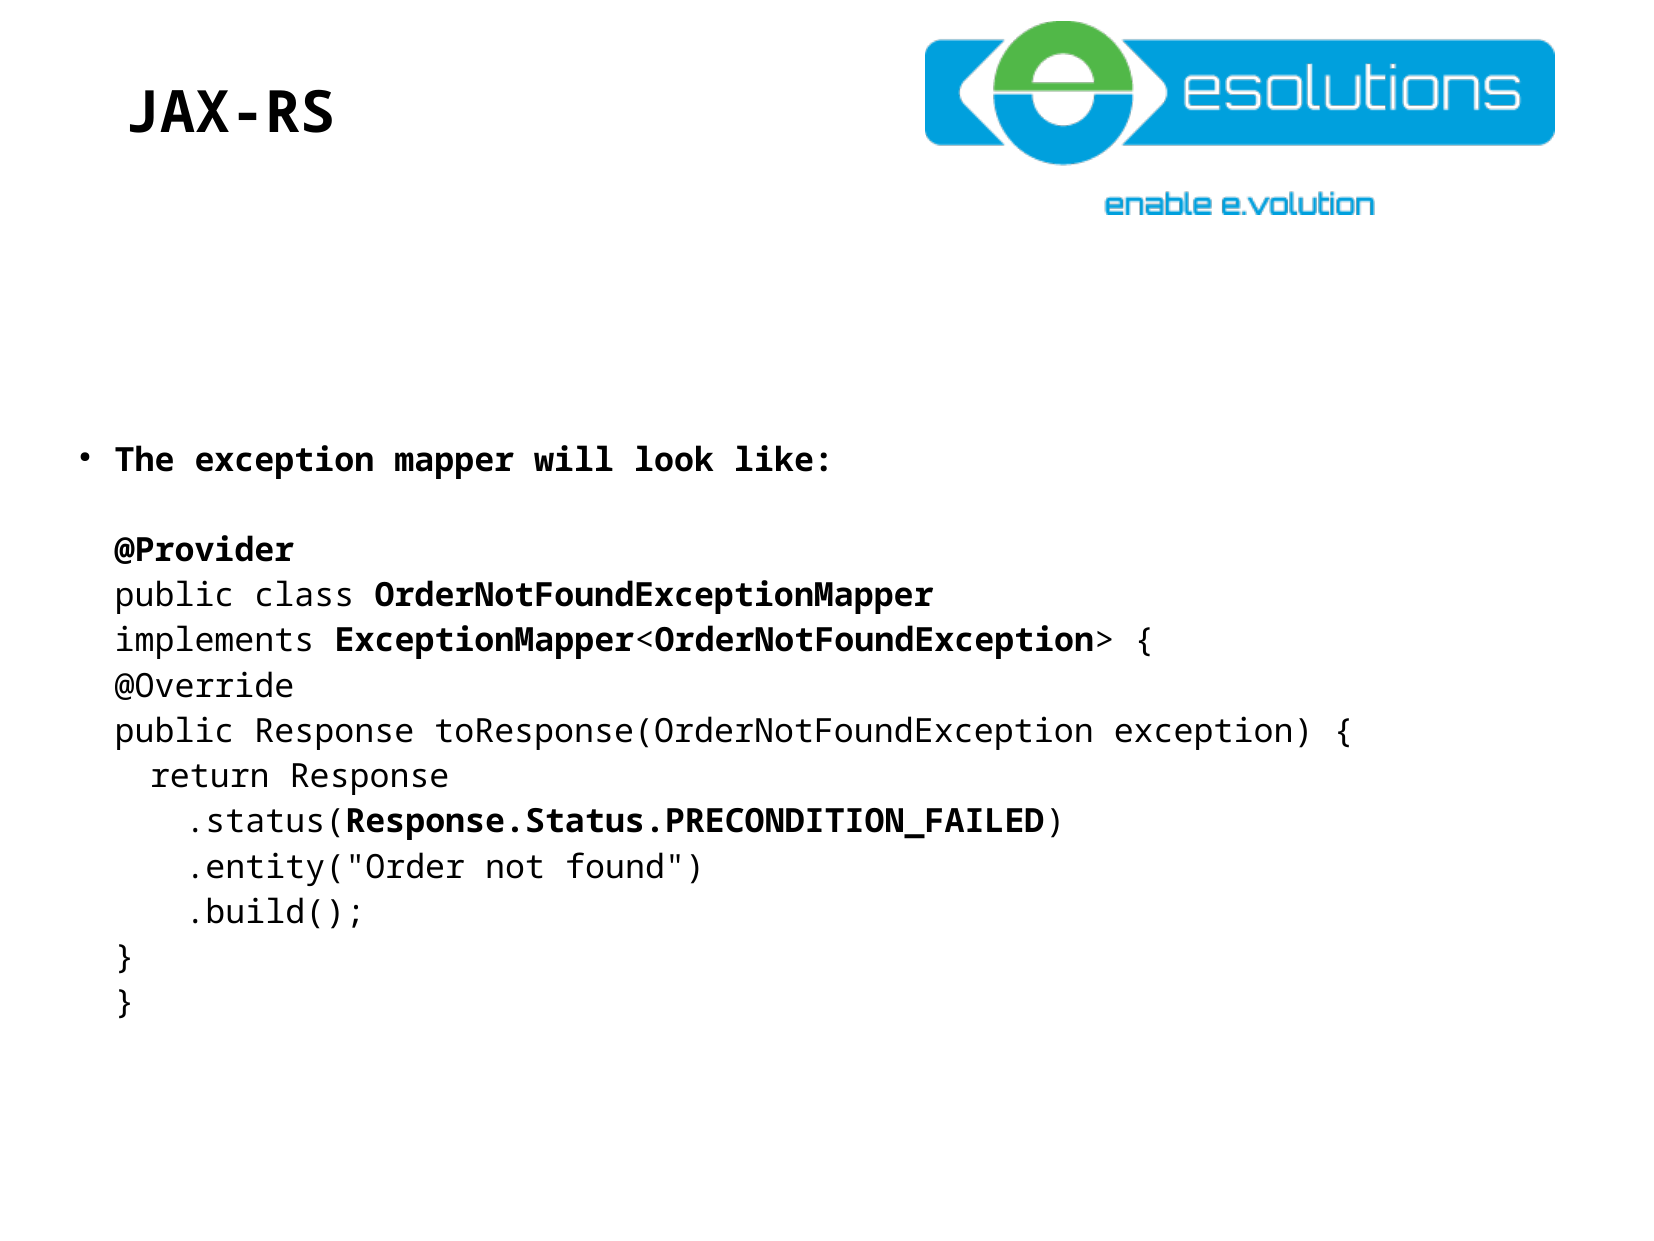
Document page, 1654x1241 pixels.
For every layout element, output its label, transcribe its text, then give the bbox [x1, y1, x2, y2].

picture [1390, 75, 1396, 110]
picture [1366, 64, 1385, 110]
picture [1325, 75, 1361, 110]
picture [1169, 201, 1179, 211]
picture [1340, 201, 1351, 211]
picture [1360, 201, 1370, 215]
picture [1110, 201, 1120, 205]
text_box JAX-RS [75, 63, 916, 217]
picture [1130, 201, 1139, 215]
picture [1307, 64, 1319, 110]
picture [1197, 201, 1208, 205]
picture [1226, 75, 1261, 110]
picture [1403, 75, 1438, 110]
picture [1226, 201, 1236, 205]
picture [1485, 75, 1521, 110]
picture [1444, 75, 1479, 110]
picture [925, 21, 1555, 215]
picture [1267, 75, 1302, 110]
picture [1185, 75, 1220, 110]
subtitle The exception mapper will look like: @Provider public class OrderNotFoundExceptionMapper implements ExceptionMapper<OrderNotFoundException> { @Override public Response toResponse(OrderNotFoundException exception) { return Response .status(Response.Status.PRECONDITION_FAILED) .entity("Order not found") .build(); } } [79, 245, 1561, 1169]
